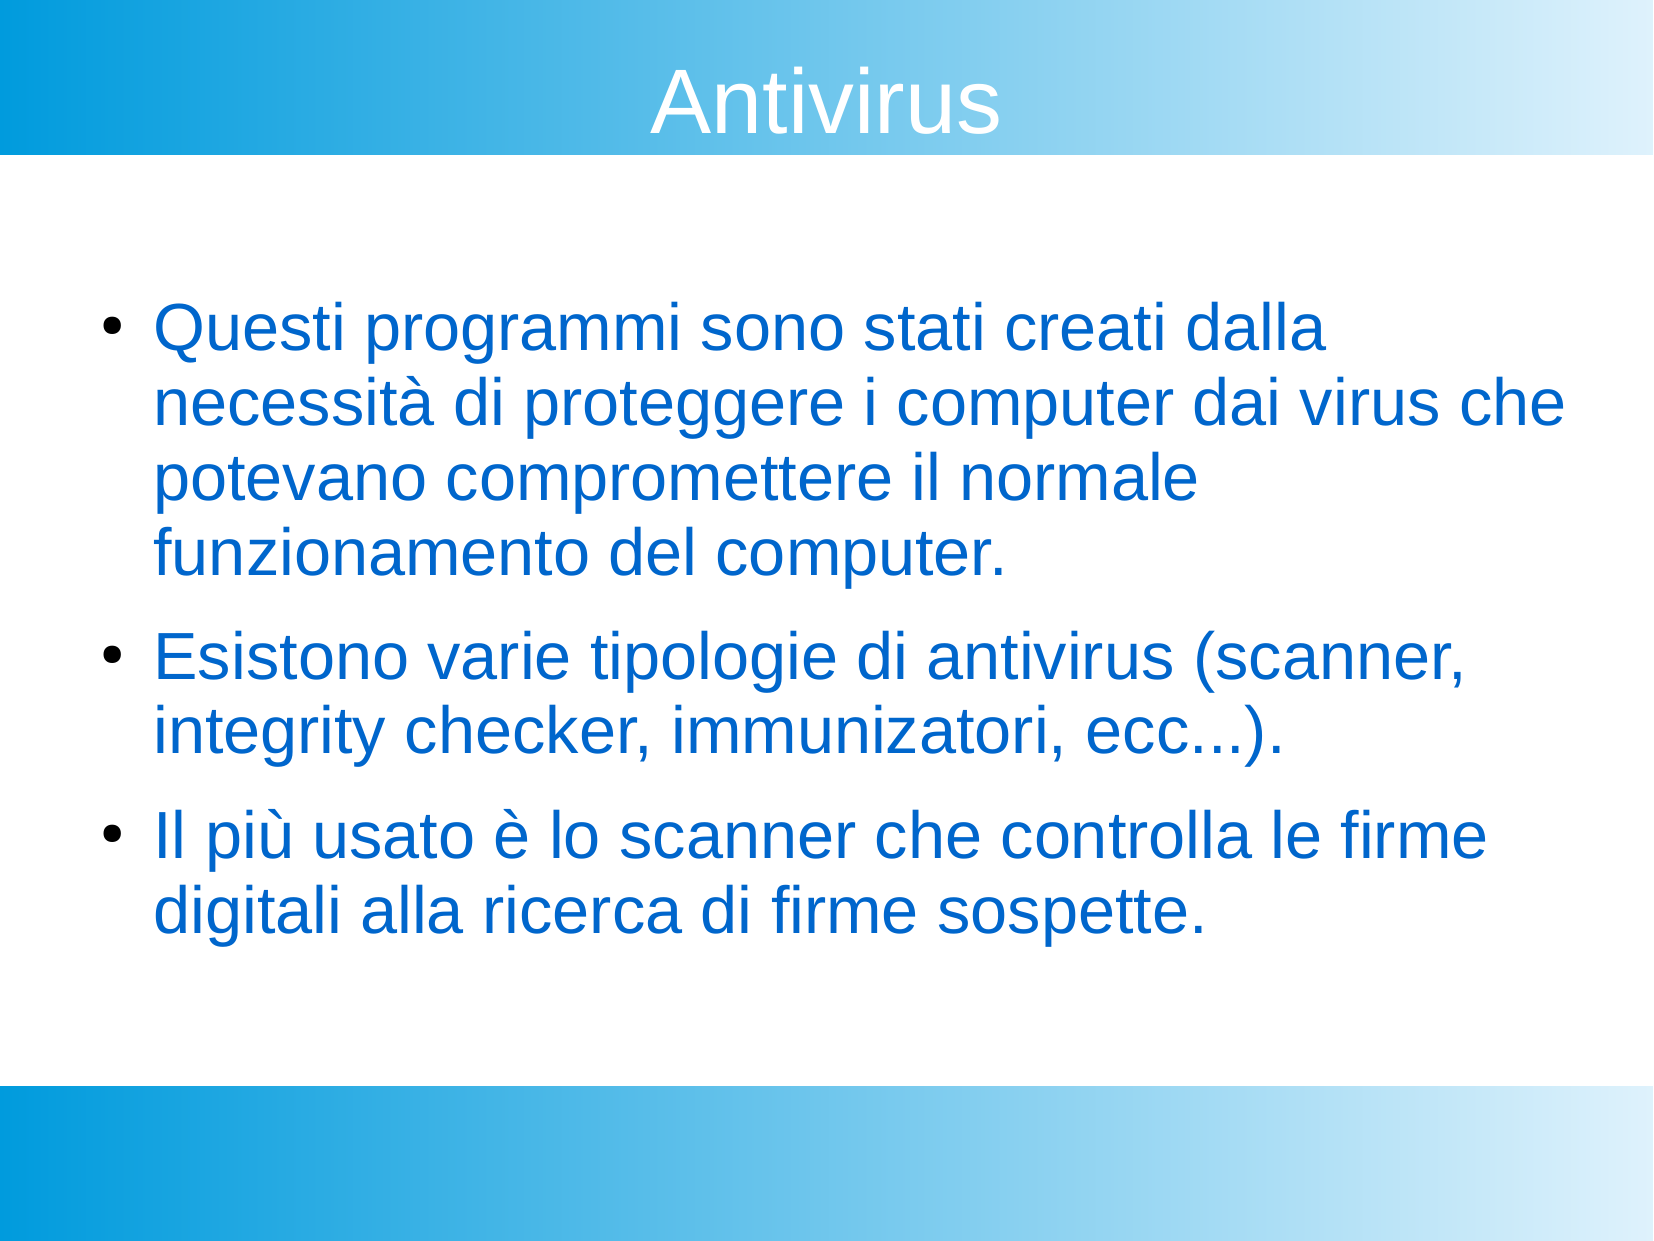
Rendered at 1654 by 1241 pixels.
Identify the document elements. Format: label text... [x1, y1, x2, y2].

title Antivirus [82, 49, 1571, 155]
list Questi programmi sono stati creati dalla necessità di proteggere i computer dai virus che potevano compromettere il normale funzionamento del computer. Esistono varie tipologie di antivirus (scanner, integrity checker, immunizatori, ecc...). Il più usato è lo scanner che controlla le firme digitali alla ricerca di firme sospette. [82, 290, 1571, 1010]
